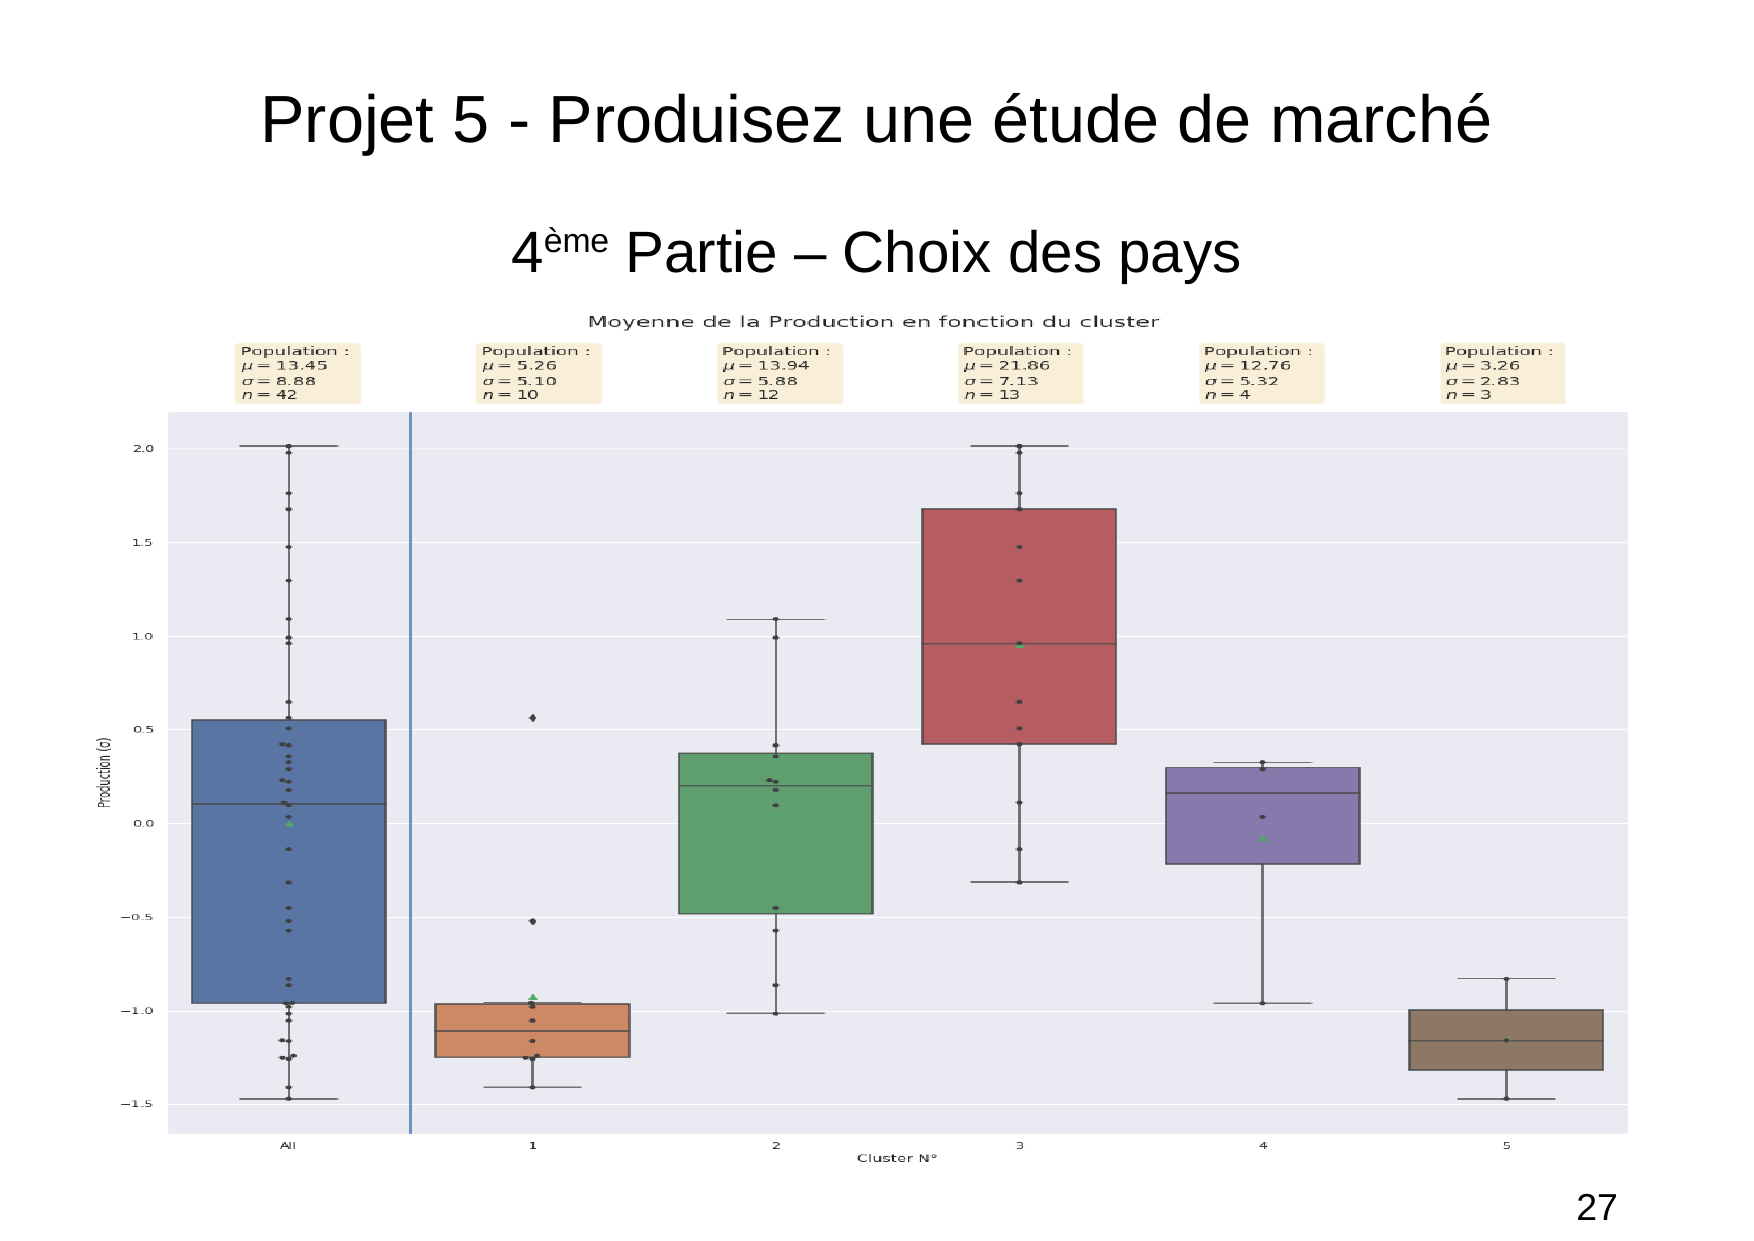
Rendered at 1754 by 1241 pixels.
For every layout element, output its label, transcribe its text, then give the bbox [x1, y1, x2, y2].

text_box <numéro> [1561, 1178, 1754, 1241]
title Projet 5 - Produisez une étude de marché [140, 48, 1614, 188]
picture [82, 307, 1654, 1173]
subtitle 4ème Partie – Choix des pays [140, 188, 1614, 307]
